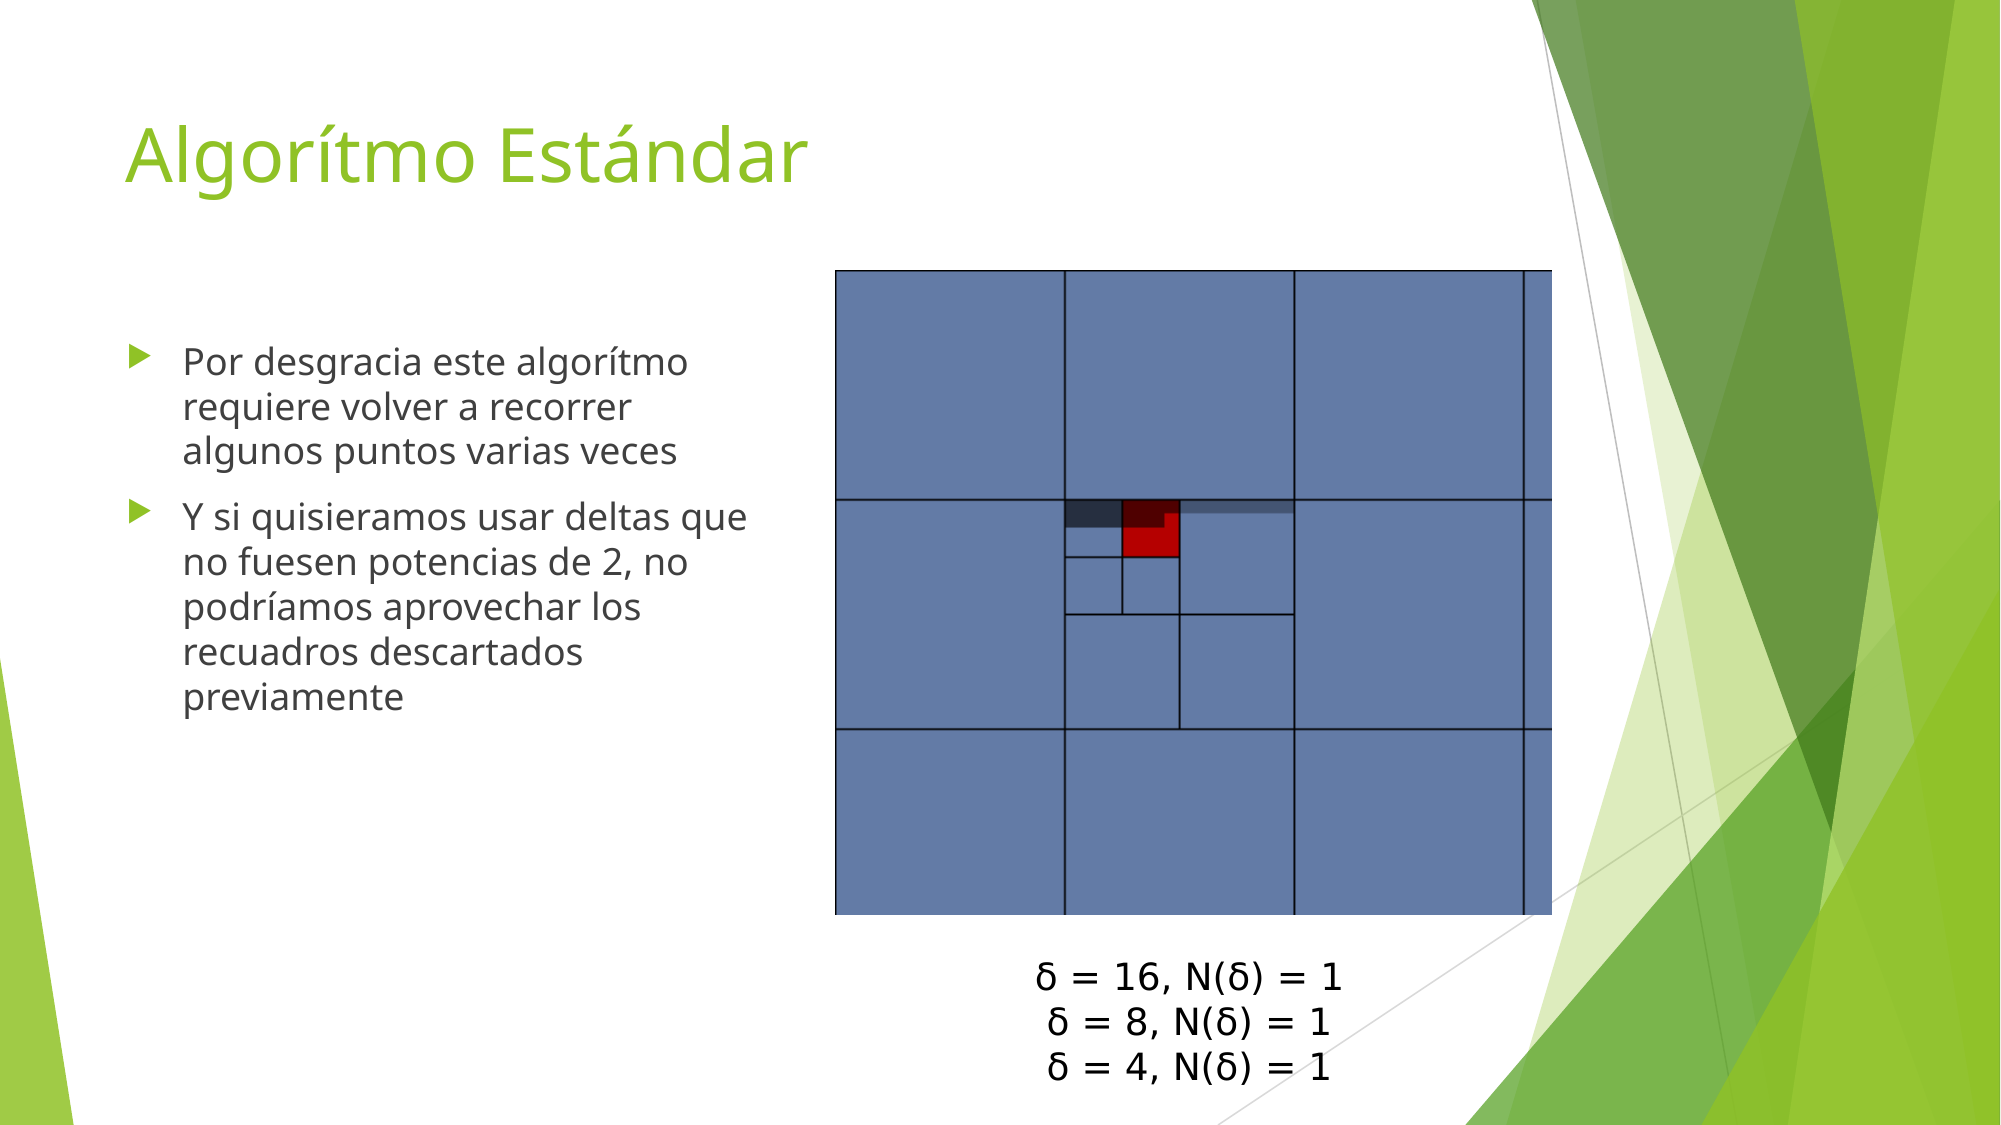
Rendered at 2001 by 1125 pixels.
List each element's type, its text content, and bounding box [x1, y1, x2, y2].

list Por desgracia este algorítmo requiere volver a recorrer algunos puntos varias veces Y si quisieramos usar deltas que no fuesen potencias de 2, no podríamos aprovechar los recuadros descartados previamente [111, 329, 796, 936]
title Algorítmo Estándar [111, 99, 1522, 317]
text_box δ = 16, N(δ) = 1 δ = 8, N(δ) = 1 δ = 4, N(δ) = 1 [1020, 945, 1360, 1096]
picture [835, 270, 1552, 915]
